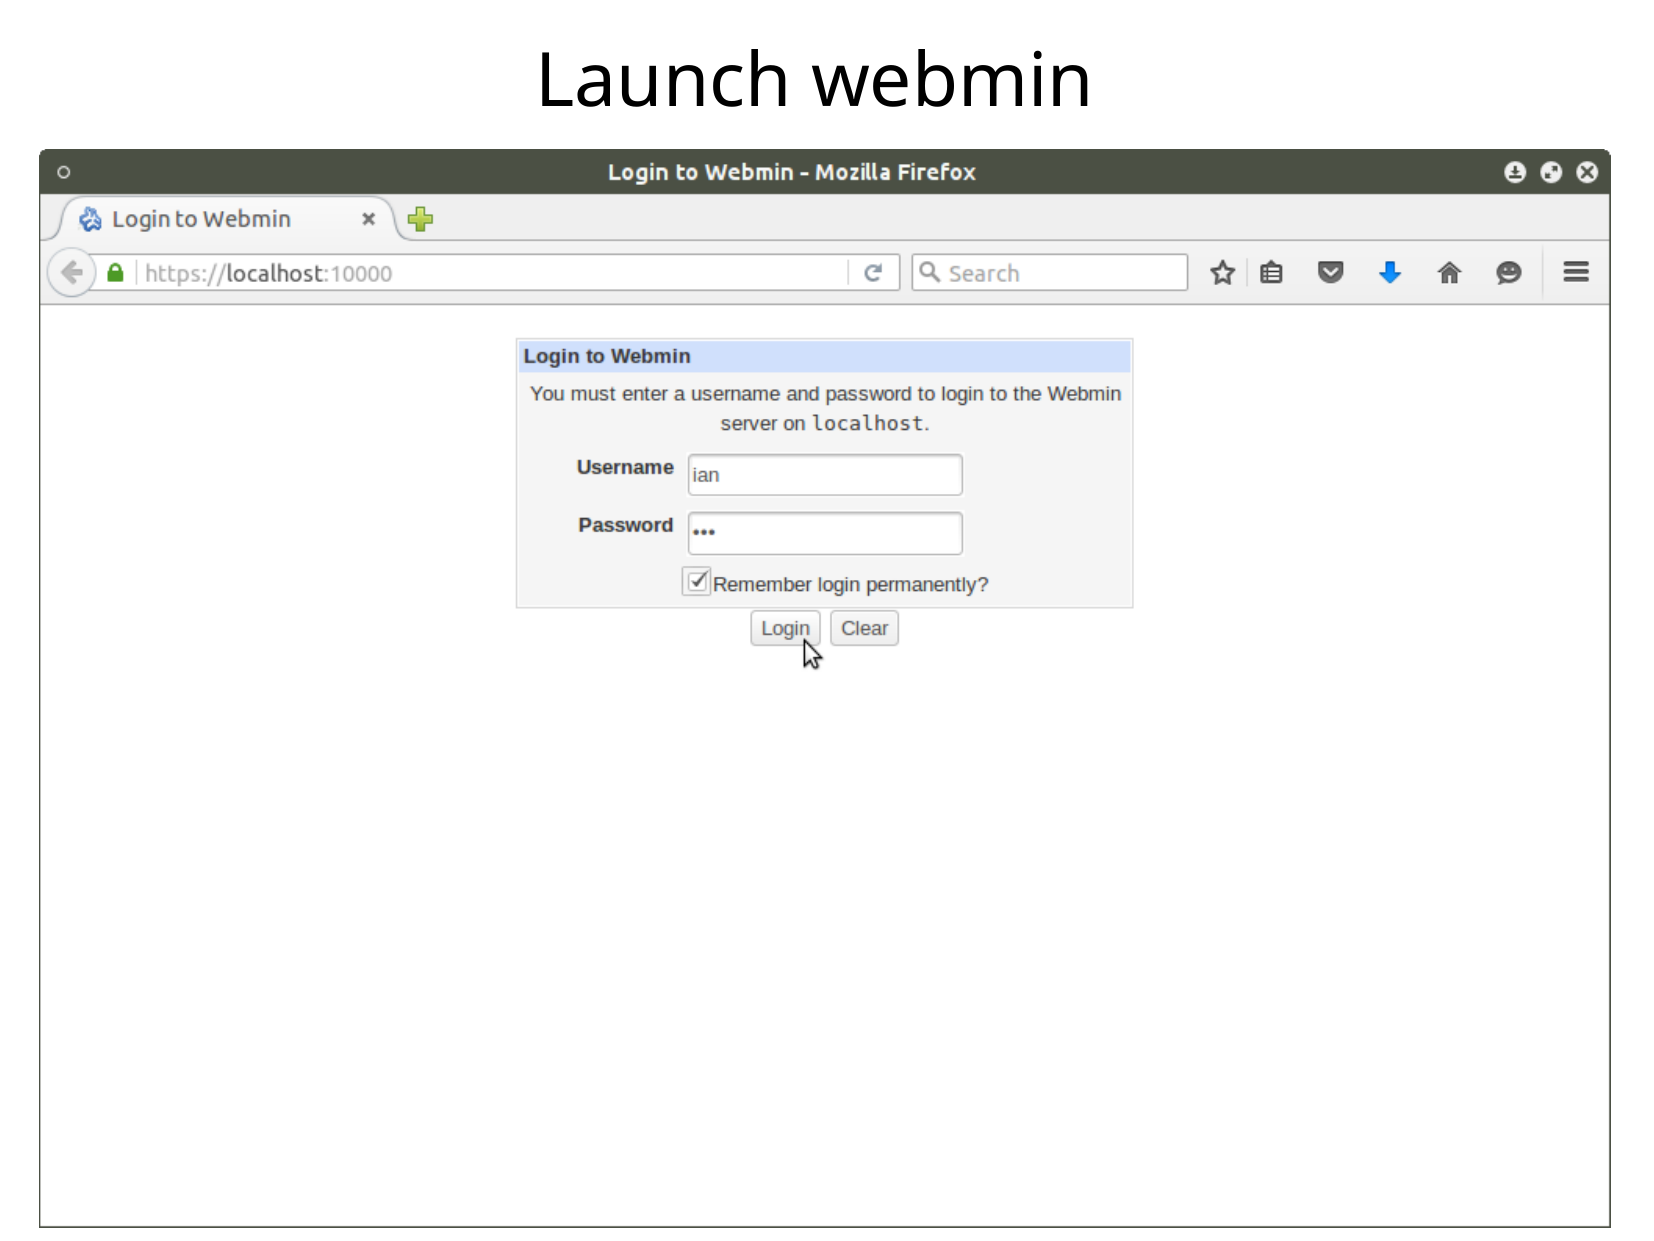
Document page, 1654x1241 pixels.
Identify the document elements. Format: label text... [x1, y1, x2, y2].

title Launch webmin [70, 36, 1560, 119]
picture [39, 149, 1611, 1228]
